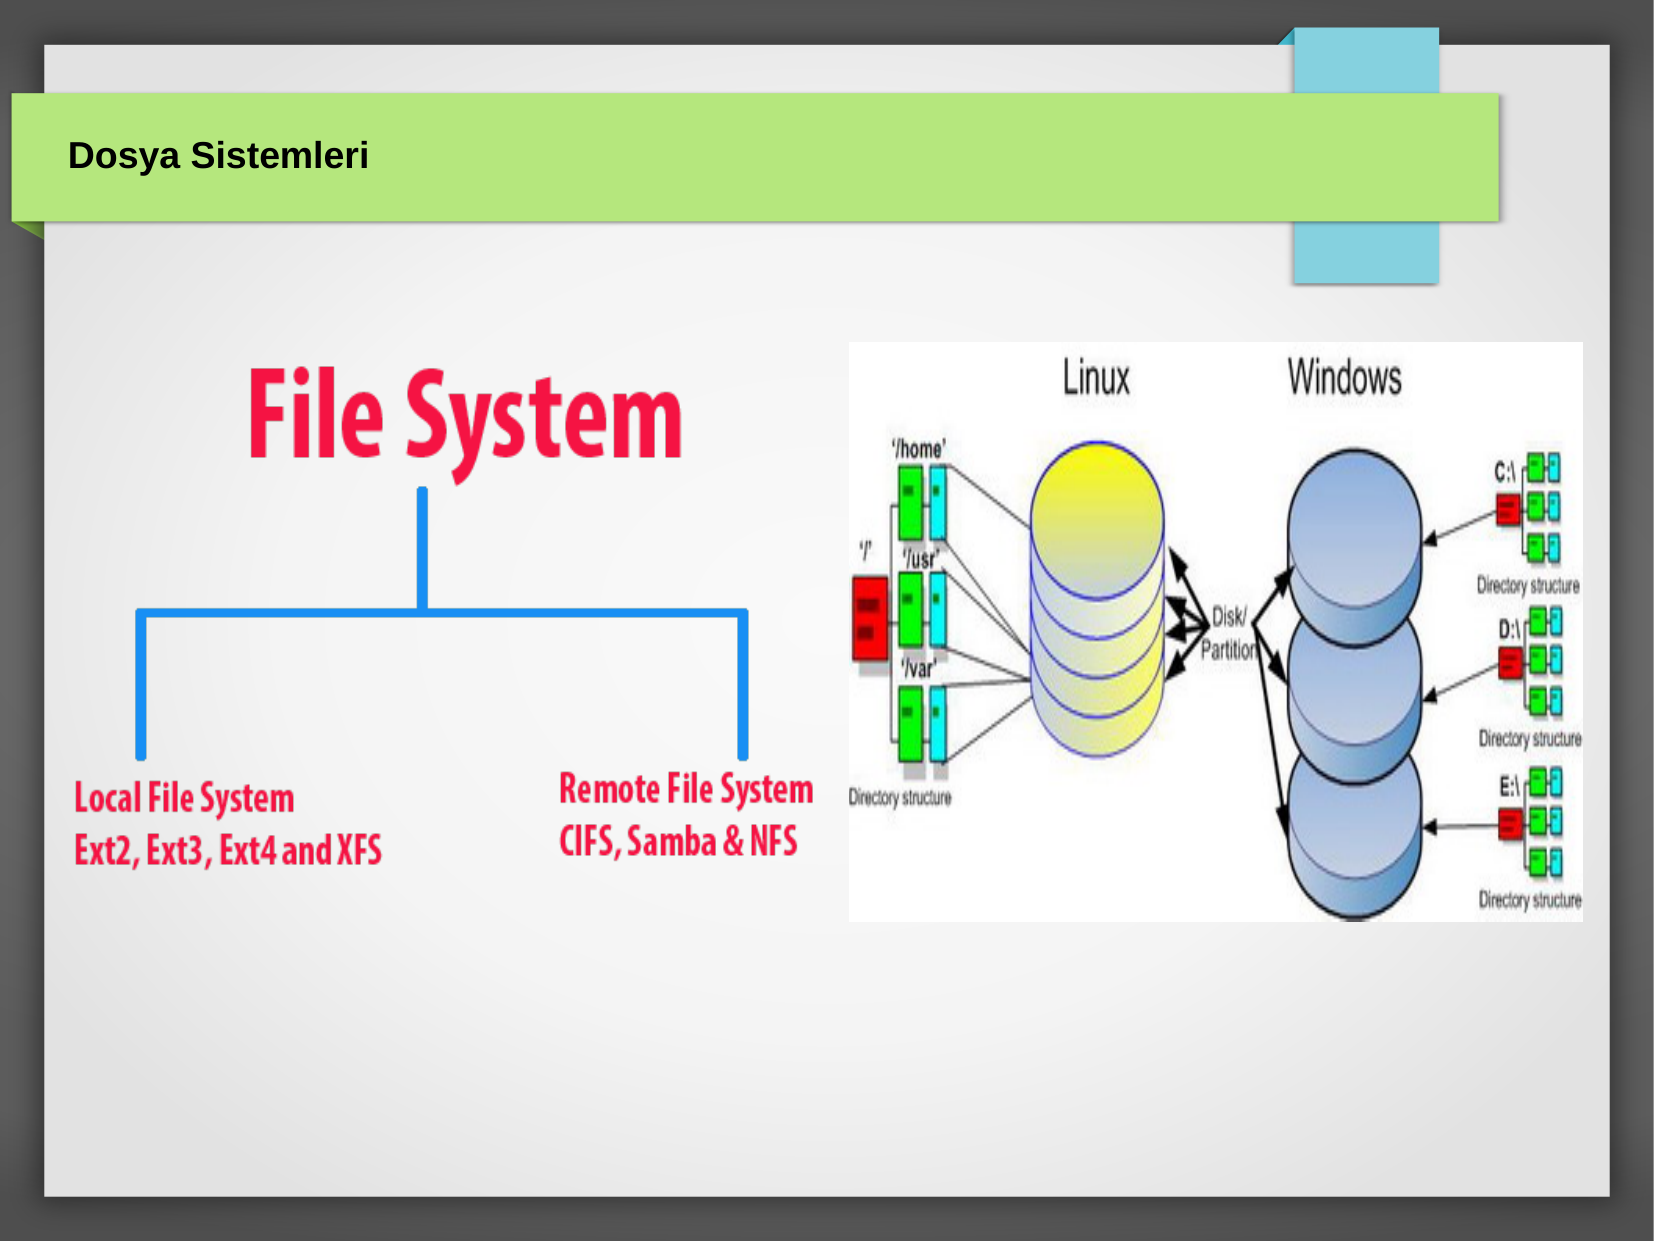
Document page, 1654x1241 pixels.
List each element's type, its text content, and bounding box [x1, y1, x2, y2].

text_box Dosya Sistemleri [53, 127, 672, 184]
picture [0, 0, 1654, 1241]
